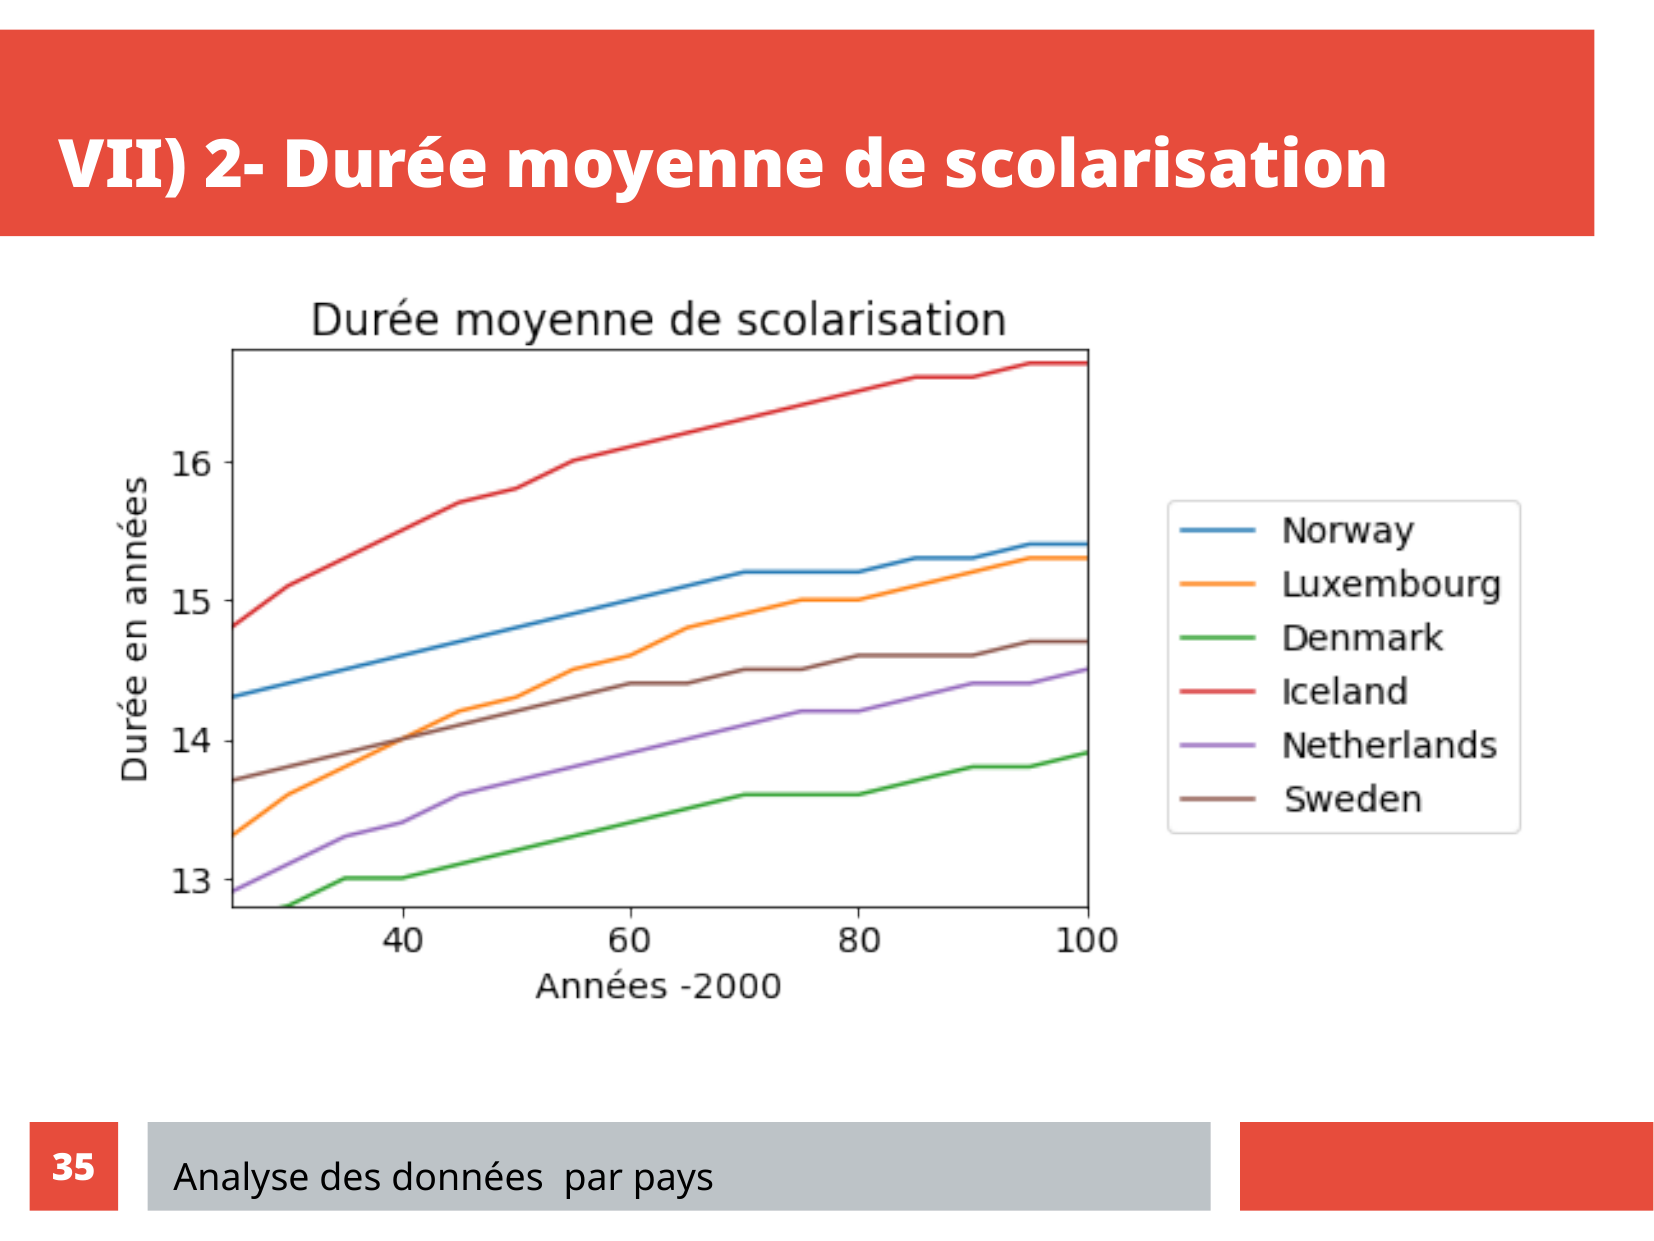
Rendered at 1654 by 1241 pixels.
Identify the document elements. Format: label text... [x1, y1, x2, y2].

text_box Analyse des données par pays [158, 1142, 773, 1202]
picture [104, 280, 1538, 1025]
title VII) 2- Durée moyenne de scolarisation [59, 59, 1595, 207]
